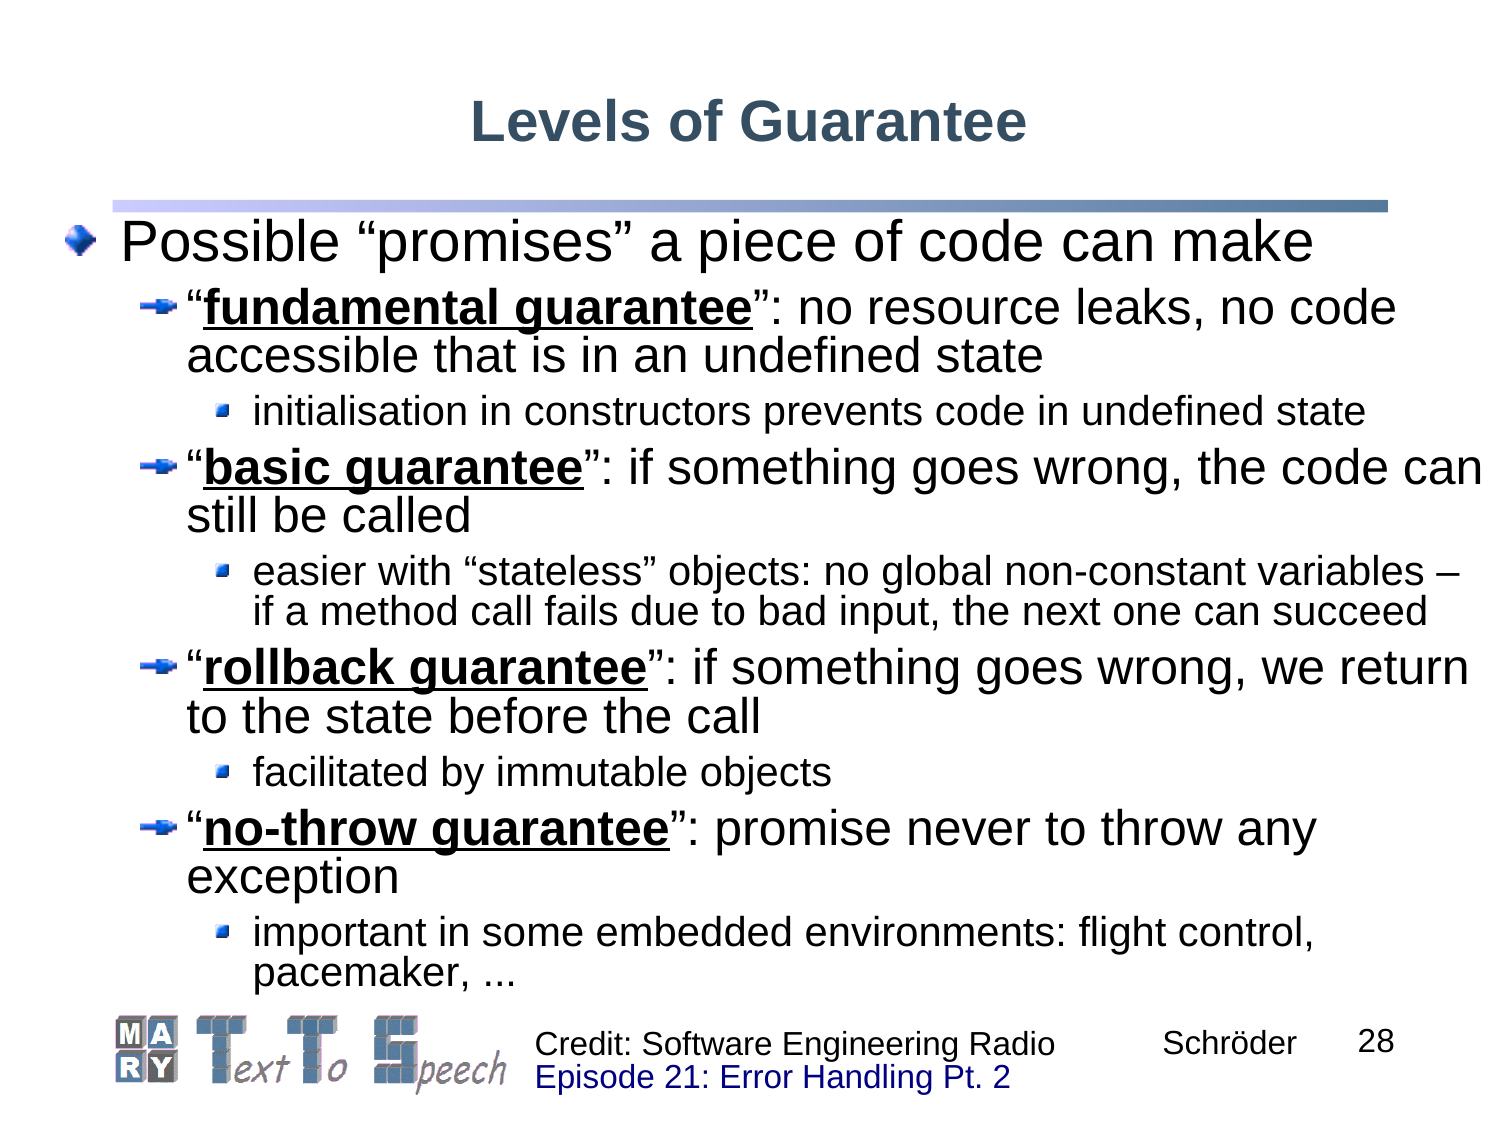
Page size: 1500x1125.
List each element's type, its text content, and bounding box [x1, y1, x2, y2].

title Levels of Guarantee [112, 57, 1387, 193]
picture [112, 1012, 507, 1096]
list Possible “promises” a piece of code can make “fundamental guarantee”: no resource leaks, no code accessible that is in an undefined state initialisation in constructors prevents code in undefined state “basic guarantee”: if something goes wrong, the code can still be called easier with “stateless” objects: no global non-constant variables – if a method call fails due to bad input, the next one can succeed “rollback guarantee”: if something goes wrong, we return to the state before the call facilitated by immutable objects “no-throw guarantee”: promise never to throw any exception important in some embedded environments: flight control, pacemaker, ... [65, 216, 1489, 1004]
text_box Credit: Software Engineering Radio Episode 21: Error Handling Pt. 2 [519, 1021, 1072, 1108]
